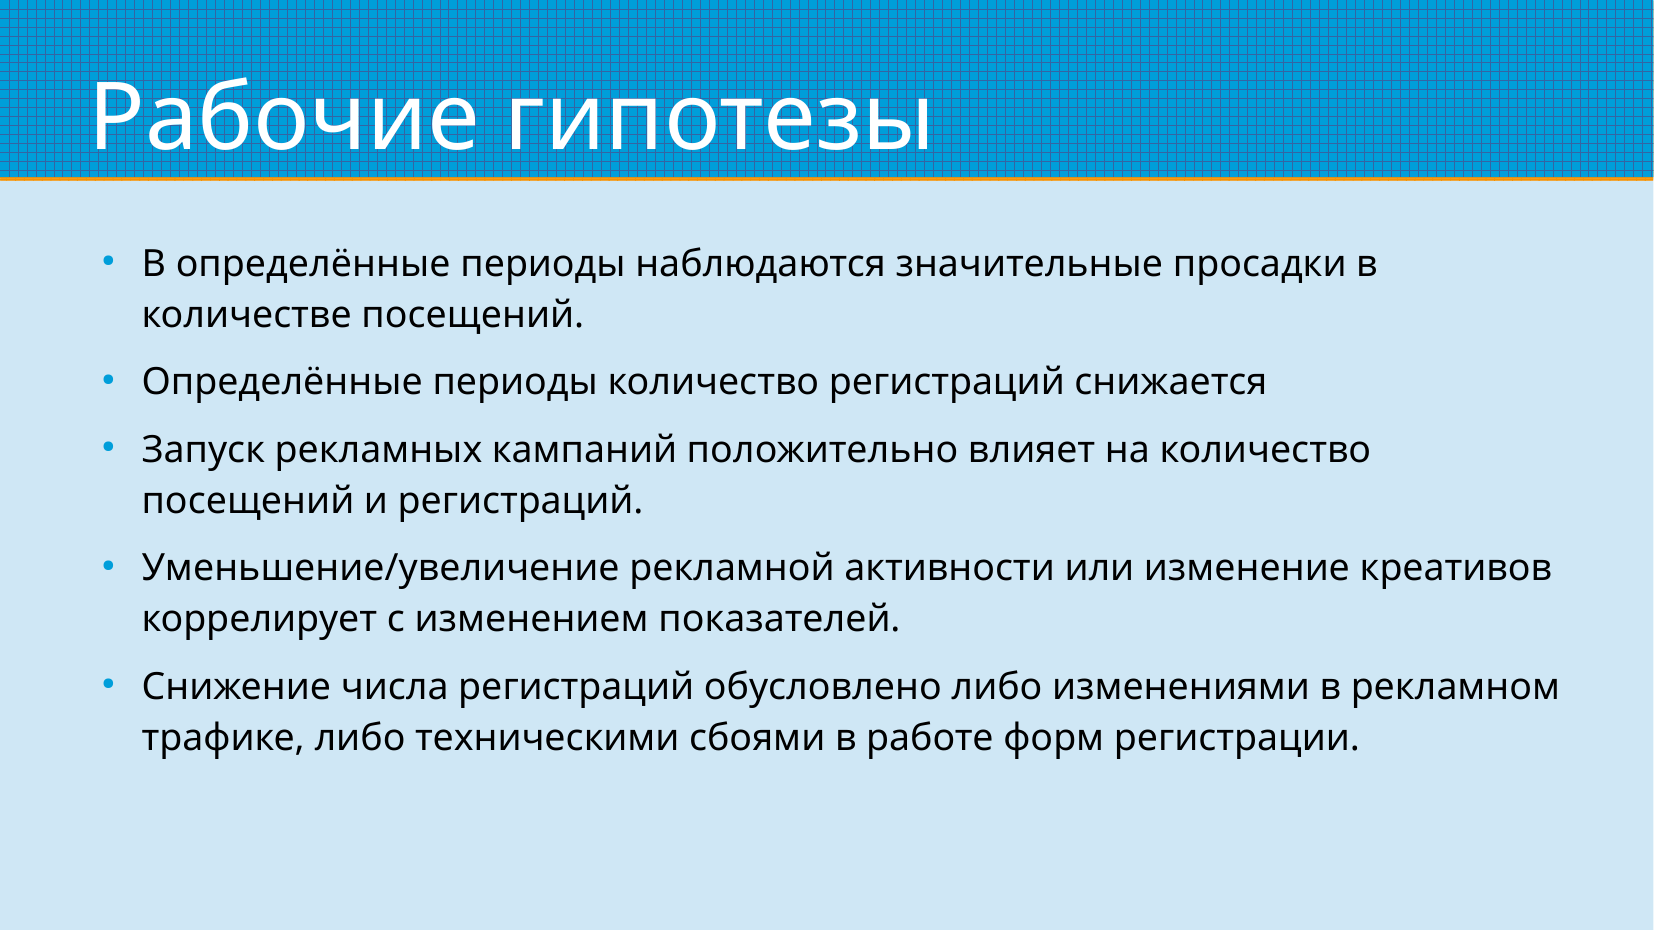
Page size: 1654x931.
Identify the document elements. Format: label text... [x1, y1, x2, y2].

list В определённые периоды наблюдаются значительные просадки в количестве посещений. Определённые периоды количество регистраций снижается Запуск рекламных кампаний положительно влияет на количество посещений и регистраций. Уменьшение/увеличение рекламной активности или изменение креативов коррелирует с изменением показателей. Снижение числа регистраций обусловлено либо изменениями в рекламном трафике, либо техническими сбоями в работе форм регистрации. [88, 236, 1565, 813]
title Рабочие гипотезы [88, 14, 1565, 178]
